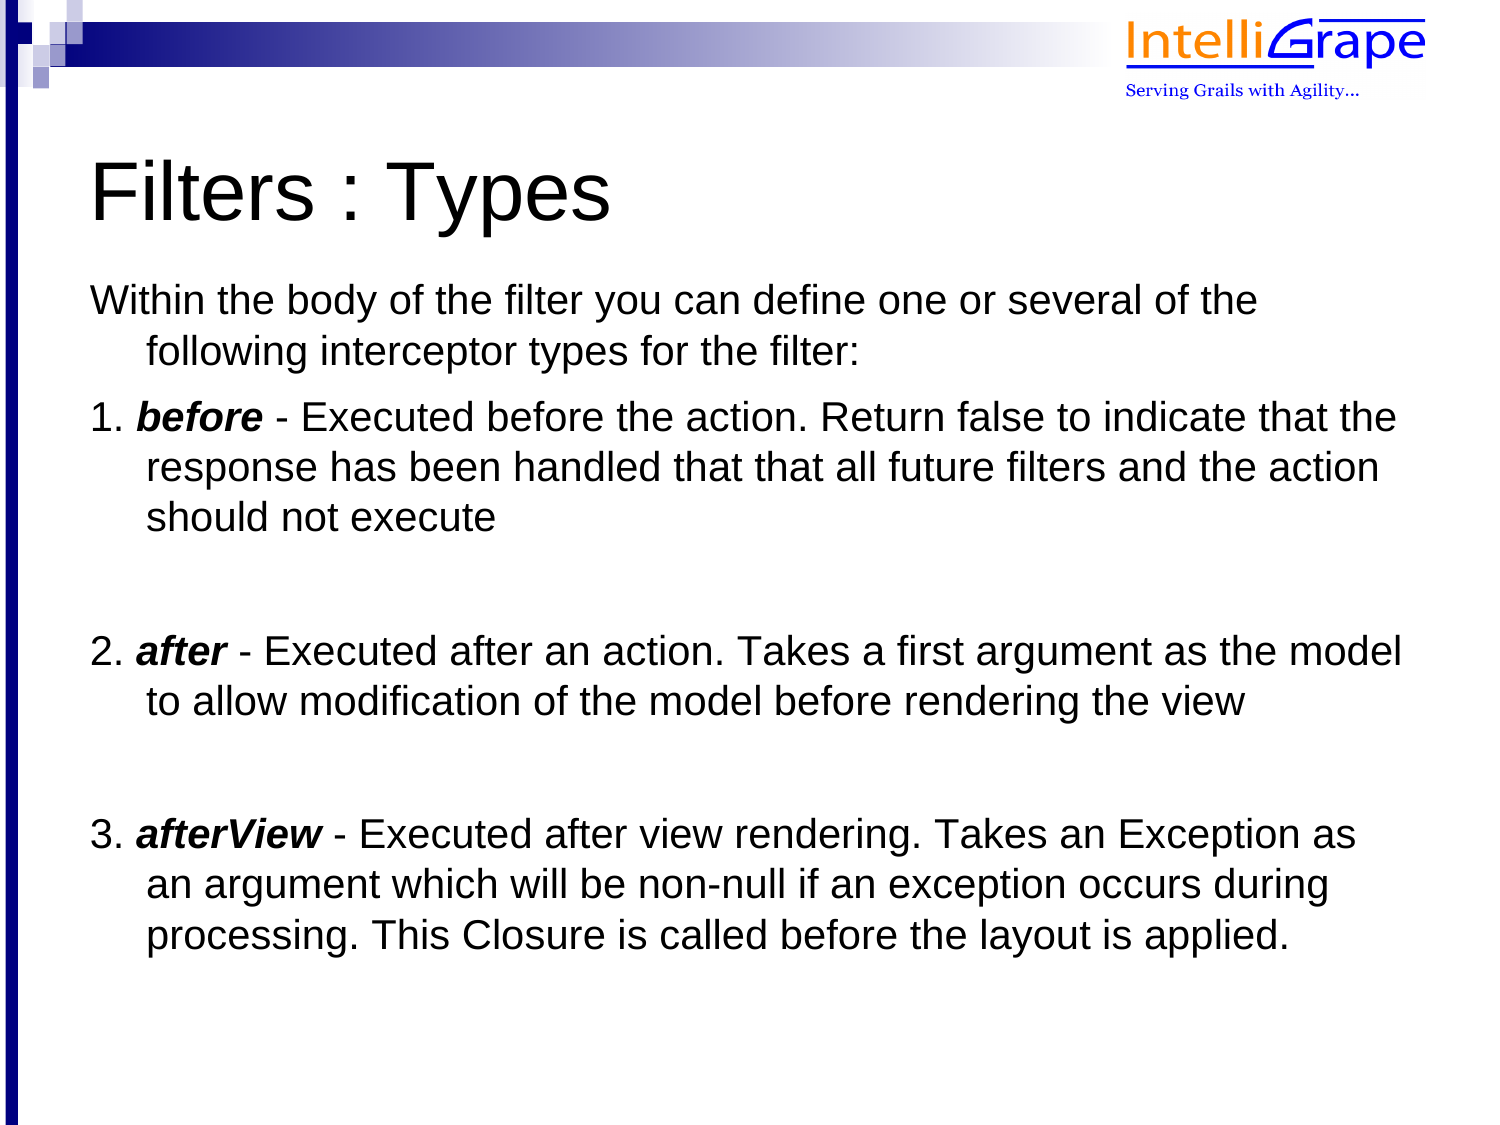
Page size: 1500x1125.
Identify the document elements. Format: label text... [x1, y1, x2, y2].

title Filters : Types [75, 75, 1426, 265]
picture [1125, 12, 1425, 75]
list Within the body of the filter you can define one or several of the following interceptor types for the filter: 1. before - Executed before the action. Return false to indicate that the response has been handled that that all future filters and the action should not execute 2. after - Executed after an action. Takes a first argument as the model to allow modification of the model before rendering the view 3. afterView - Executed after view rendering. Takes an Exception as an argument which will be non-null if an exception occurs during processing. This Closure is called before the layout is applied. [75, 265, 1426, 1122]
